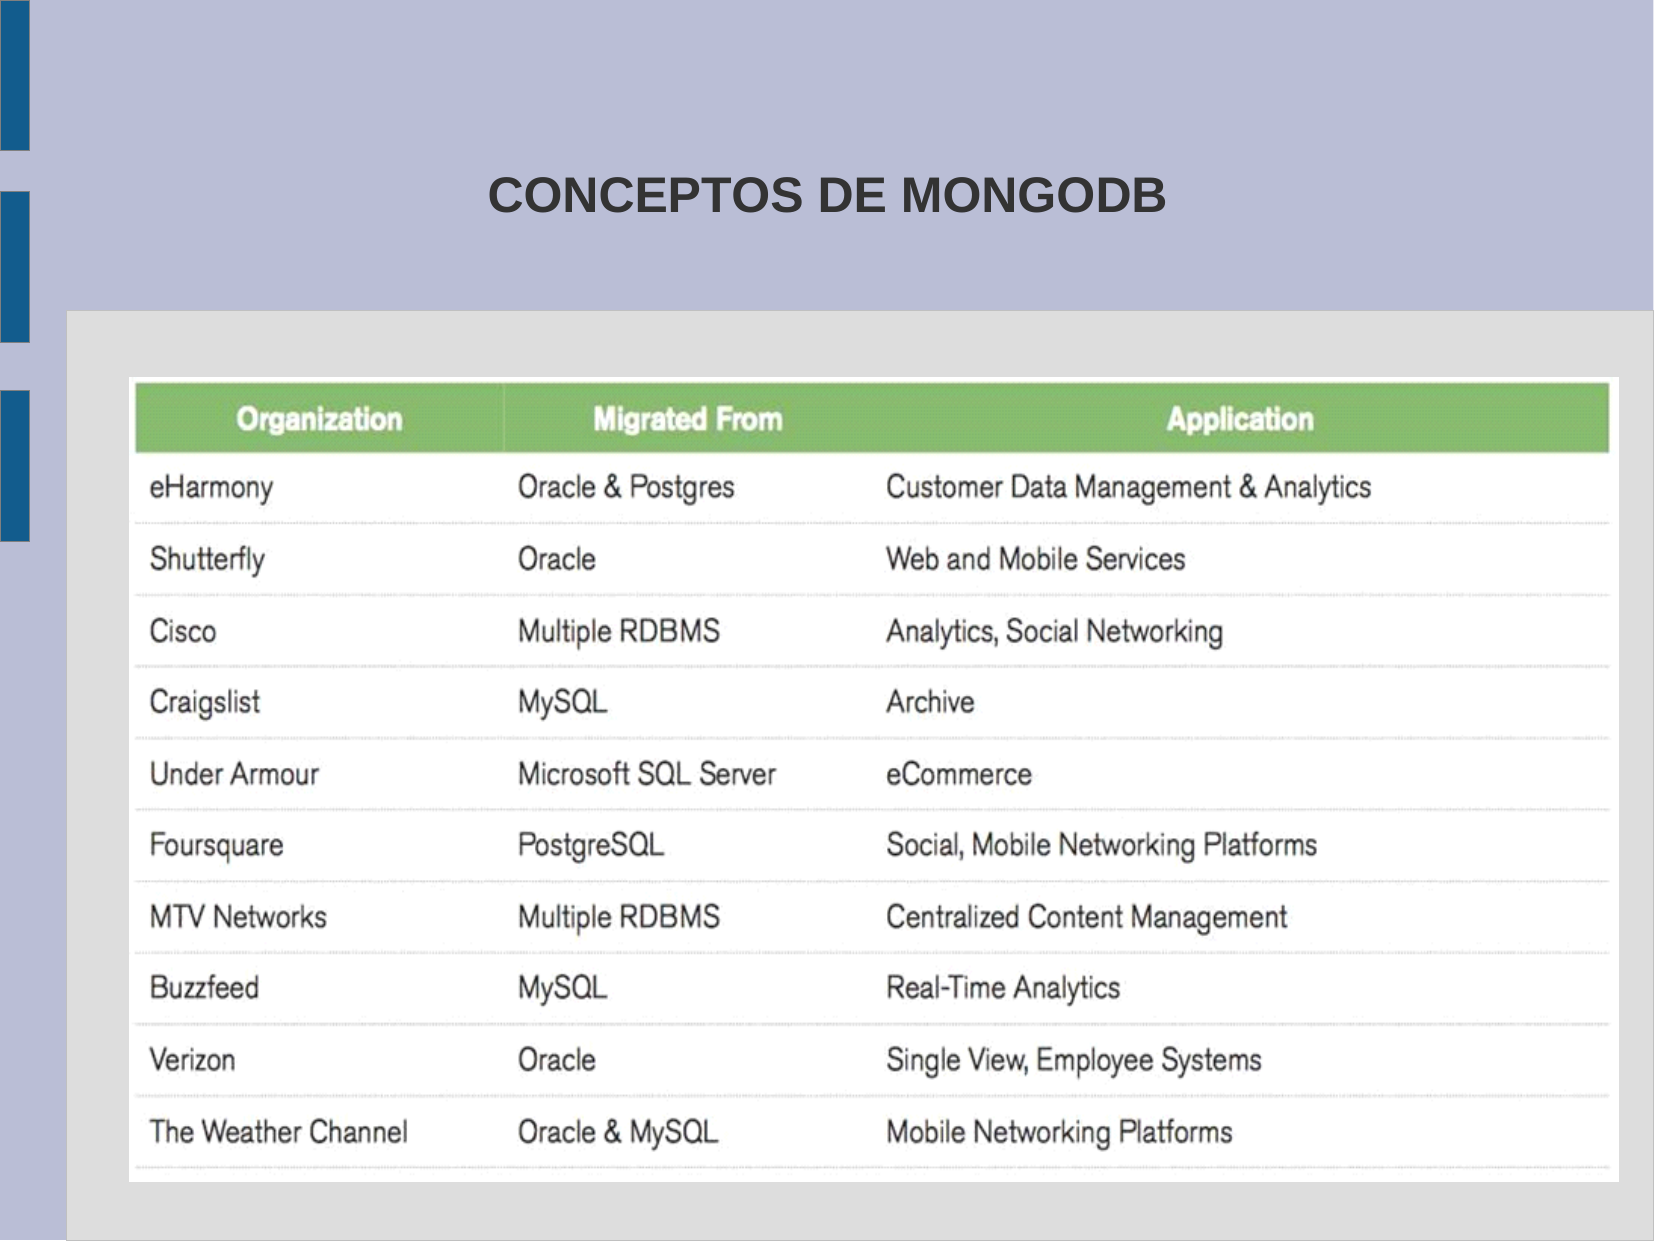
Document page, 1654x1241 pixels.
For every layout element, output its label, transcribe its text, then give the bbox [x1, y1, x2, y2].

picture [129, 377, 1619, 1182]
title CONCEPTOS DE MONGODB [121, 91, 1534, 299]
